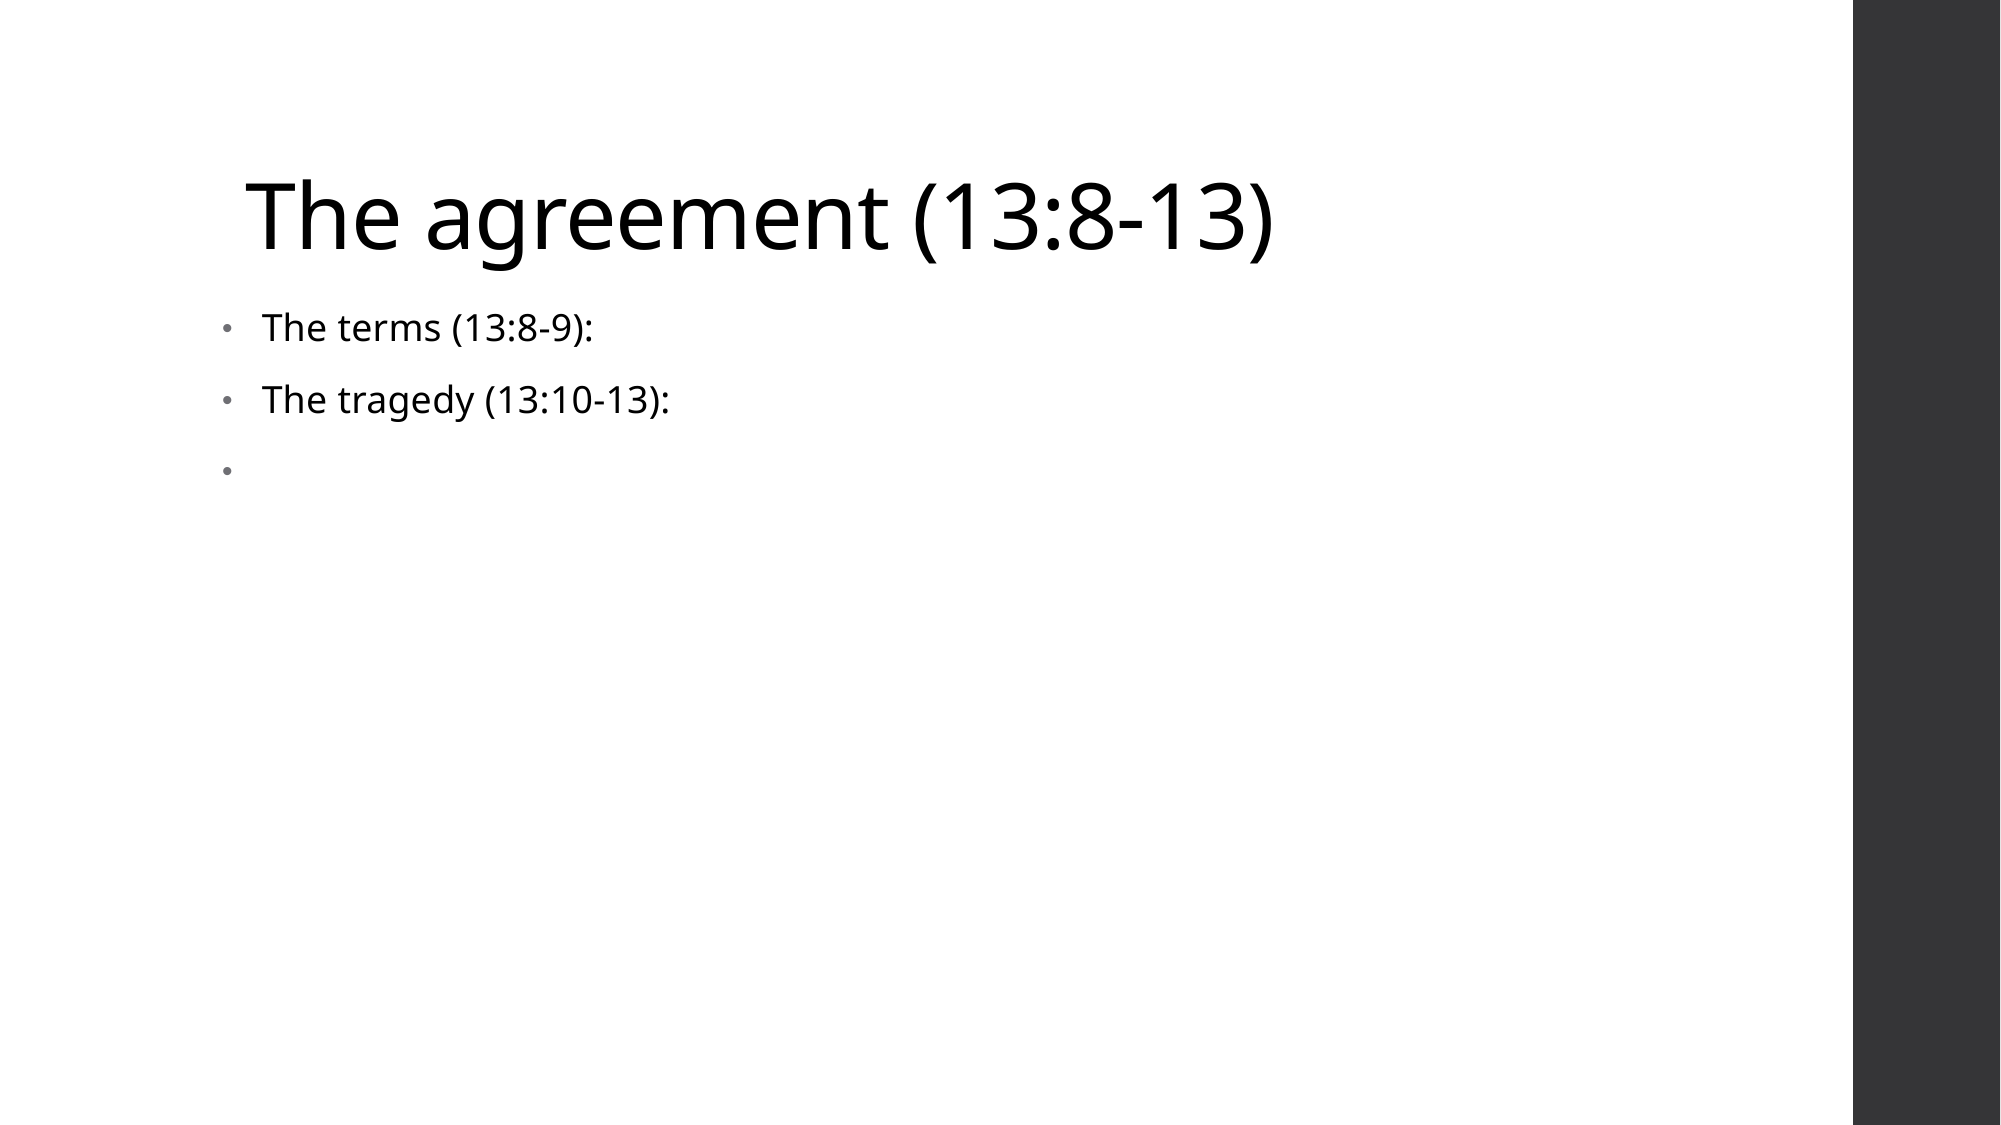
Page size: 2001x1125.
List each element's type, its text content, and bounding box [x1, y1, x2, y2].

list The terms (13:8-9): The tragedy (13:10-13): [206, 299, 1617, 1014]
title The agreement (13:8-13) [206, 60, 1797, 278]
